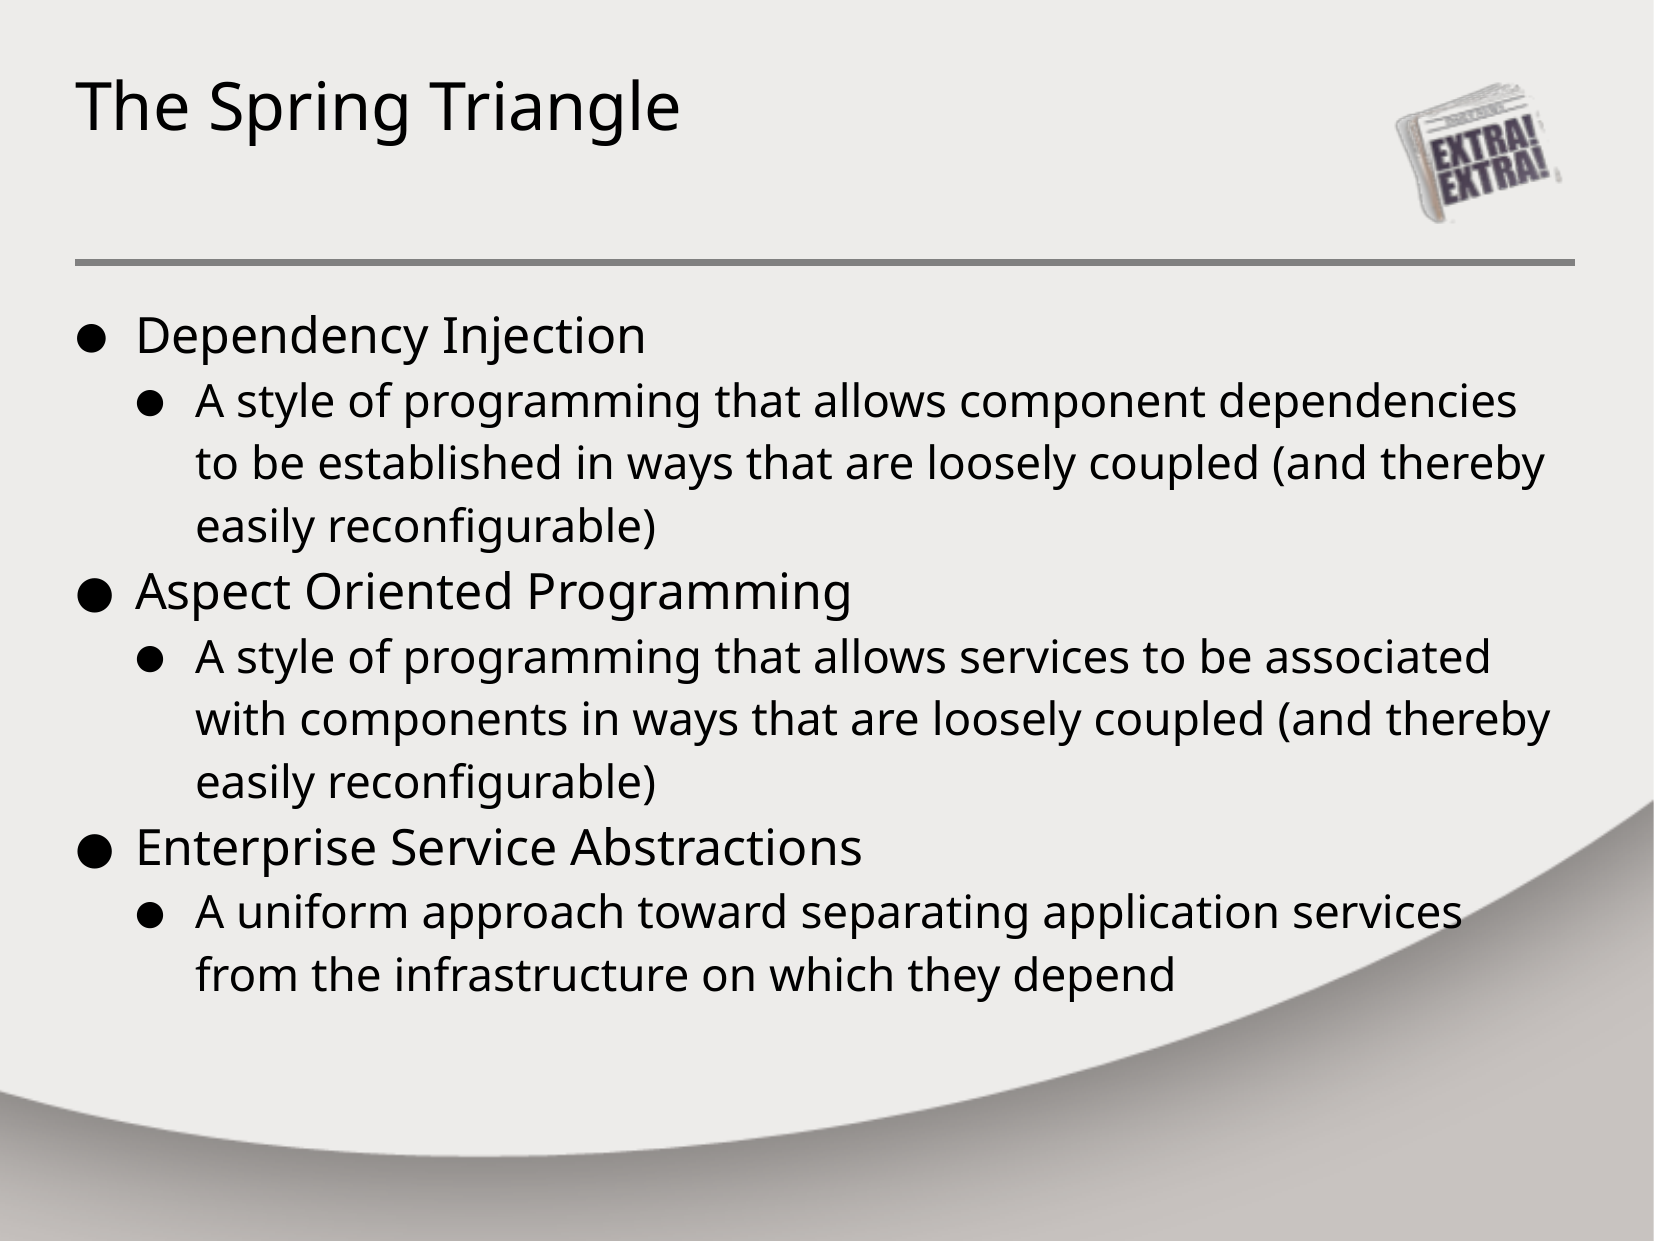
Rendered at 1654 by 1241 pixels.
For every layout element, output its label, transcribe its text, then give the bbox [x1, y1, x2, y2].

list Dependency Injection A style of programming that allows component dependencies to be established in ways that are loosely coupled (and thereby easily reconfigurable) Aspect Oriented Programming A style of programming that allows services to be associated with components in ways that are loosely coupled (and thereby easily reconfigurable) Enterprise Service Abstractions A uniform approach toward separating application services from the infrastructure on which they depend [75, 300, 1576, 1163]
title The Spring Triangle [75, 75, 1387, 226]
picture [0, 0, 1654, 1241]
